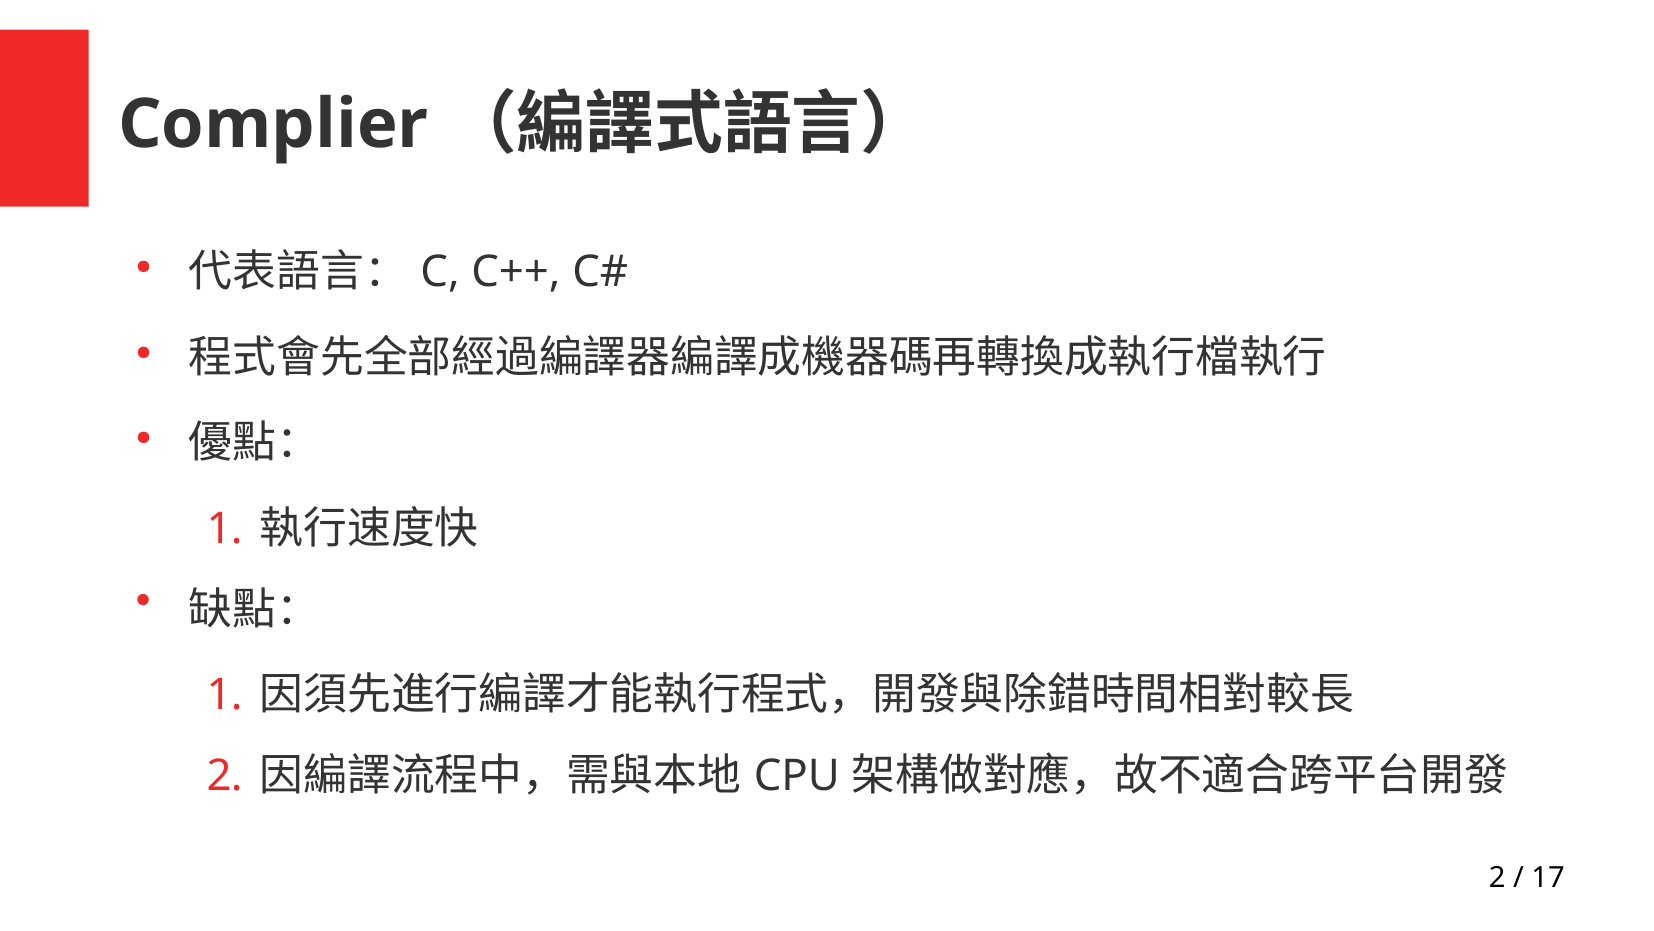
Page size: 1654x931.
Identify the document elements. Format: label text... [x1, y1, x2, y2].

title Complier（編譯式語言） [118, 29, 1595, 207]
list 代表語言：C, C++, C# 程式會先全部經過編譯器編譯成機器碼再轉換成執行檔執行 優點： 執行速度快 缺點： 因須先進行編譯才能執行程式，開發與除錯時間相對較長 因編譯流程中，需與本地CPU架構做對應，故不適合跨平台開發 [118, 236, 1595, 798]
